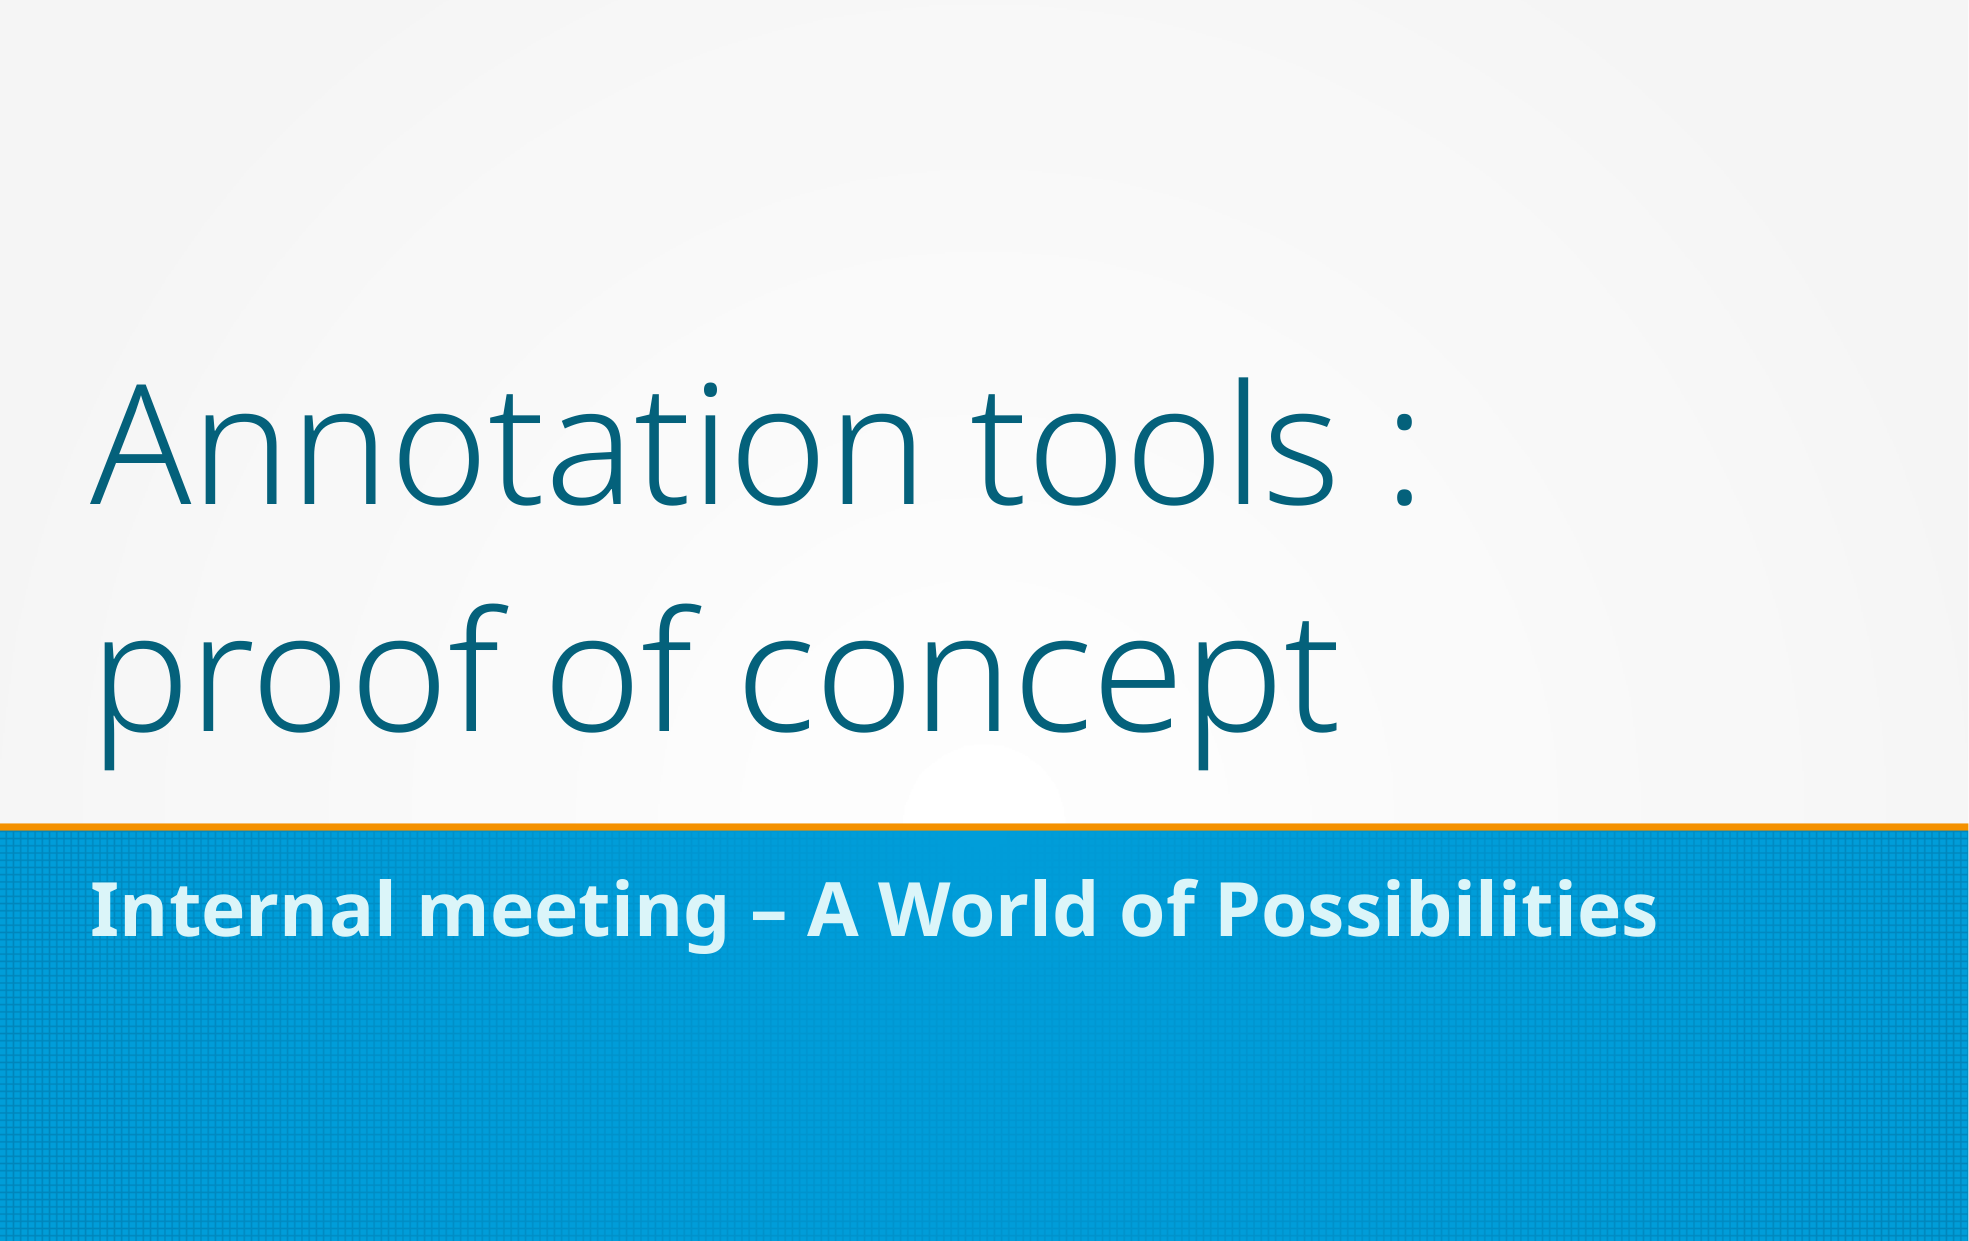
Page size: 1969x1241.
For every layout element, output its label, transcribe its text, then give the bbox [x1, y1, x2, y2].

subtitle Internal meeting – A World of Possibilities [90, 855, 1861, 1111]
title Annotation tools : proof of concept [90, 49, 1862, 781]
picture [0, 0, 1969, 830]
